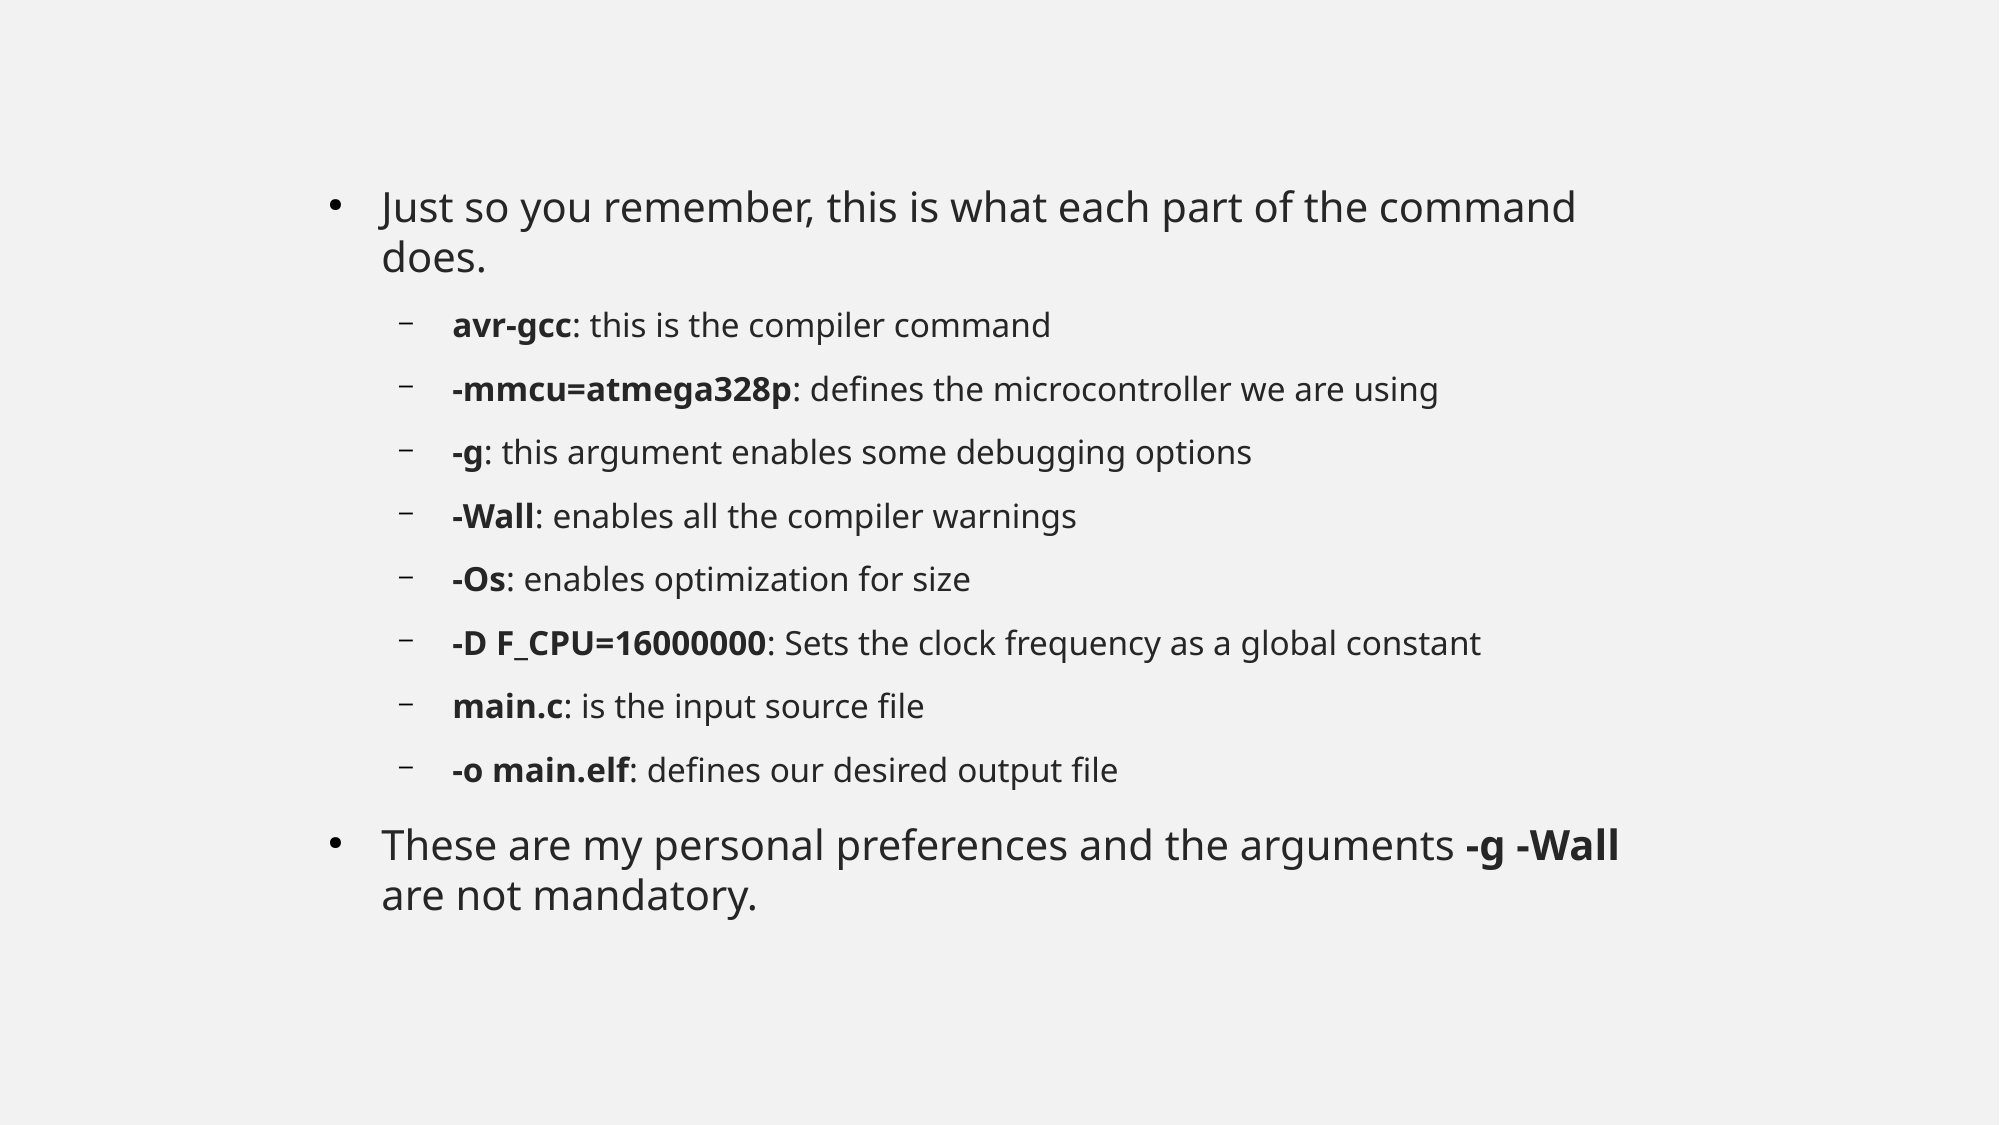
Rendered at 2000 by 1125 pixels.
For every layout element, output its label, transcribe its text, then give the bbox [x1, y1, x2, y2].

list Just so you remember, this is what each part of the command does. avr-gcc: this is the compiler command -mmcu=atmega328p: defines the microcontroller we are using -g: this argument enables some debugging options -Wall: enables all the compiler warnings -Os: enables optimization for size -D F_CPU=16000000: Sets the clock frequency as a global constant main.c: is the input source file -o main.elf: defines our desired output file These are my personal preferences and the arguments -g -Wall are not mandatory. [295, 173, 1705, 952]
